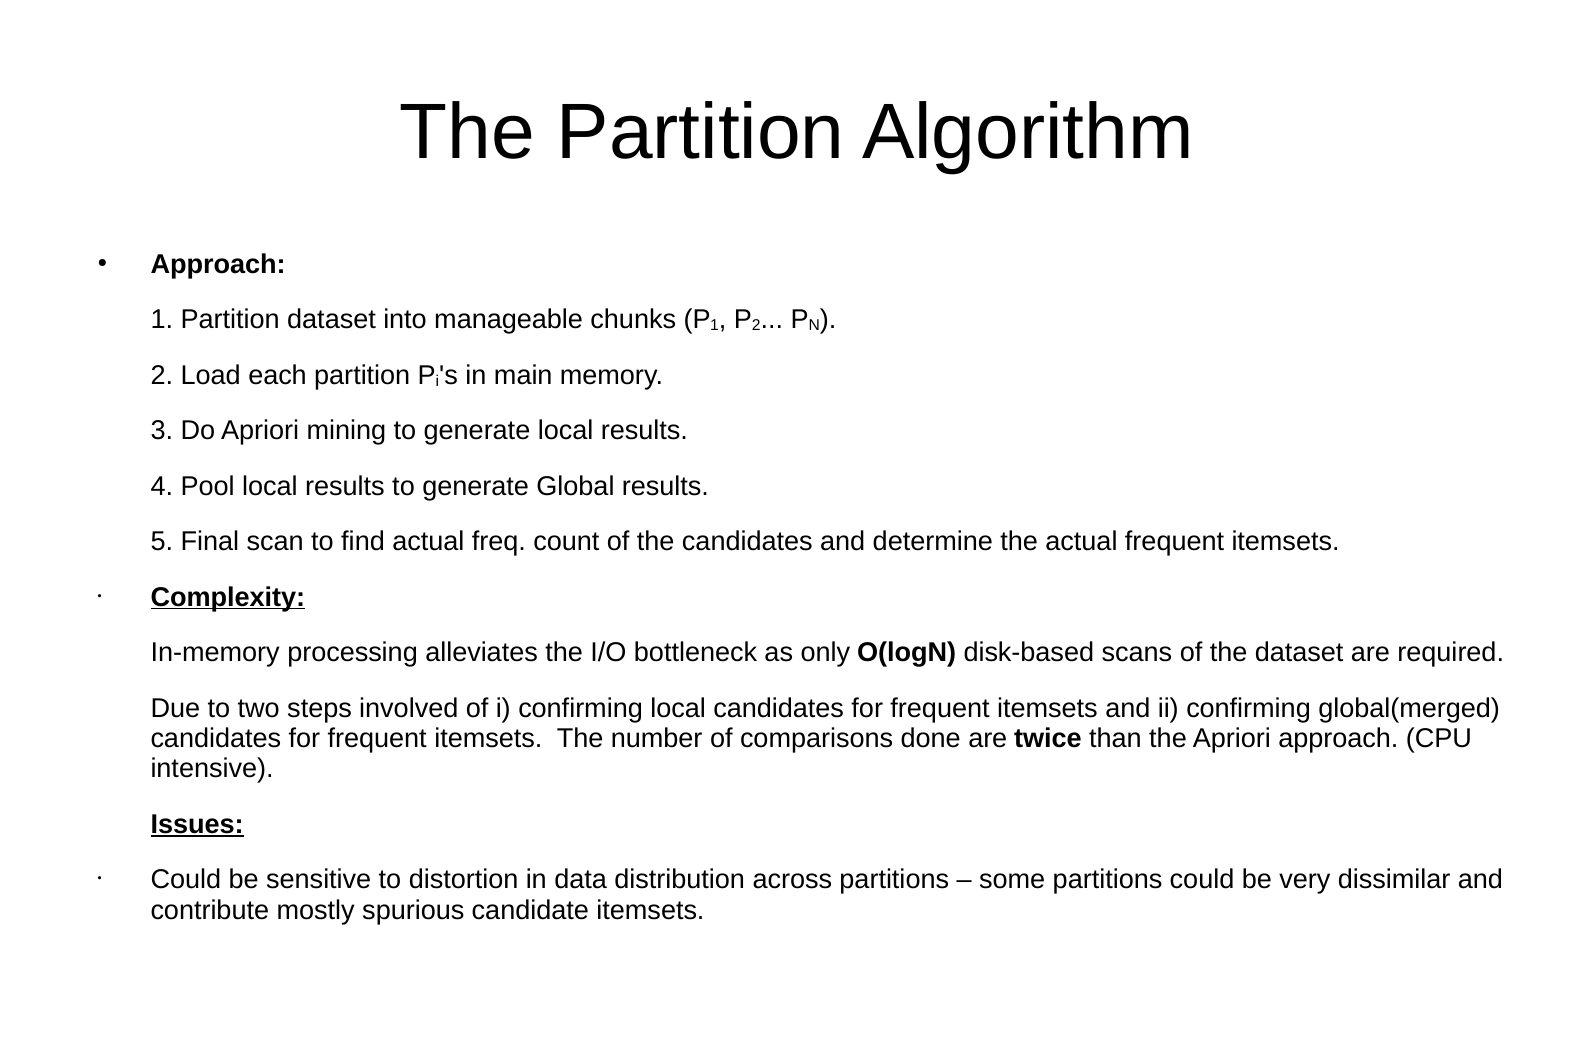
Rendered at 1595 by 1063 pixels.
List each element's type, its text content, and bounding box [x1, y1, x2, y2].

title The Partition Algorithm [79, 42, 1515, 220]
list Approach: 1. Partition dataset into manageable chunks (P1, P2... PN). 2. Load each partition Pi's in main memory. 3. Do Apriori mining to generate local results. 4. Pool local results to generate Global results. 5. Final scan to find actual freq. count of the candidates and determine the actual frequent itemsets. Complexity: In-memory processing alleviates the I/O bottleneck as only O(logN) disk-based scans of the dataset are required. Due to two steps involved of i) confirming local candidates for frequent itemsets and ii) confirming global(merged) candidates for frequent itemsets. The number of comparisons done are twice than the Apriori approach. (CPU intensive). Issues: Could be sensitive to distortion in data distribution across partitions – some partitions could be very dissimilar and contribute mostly spurious candidate itemsets. [79, 248, 1515, 951]
